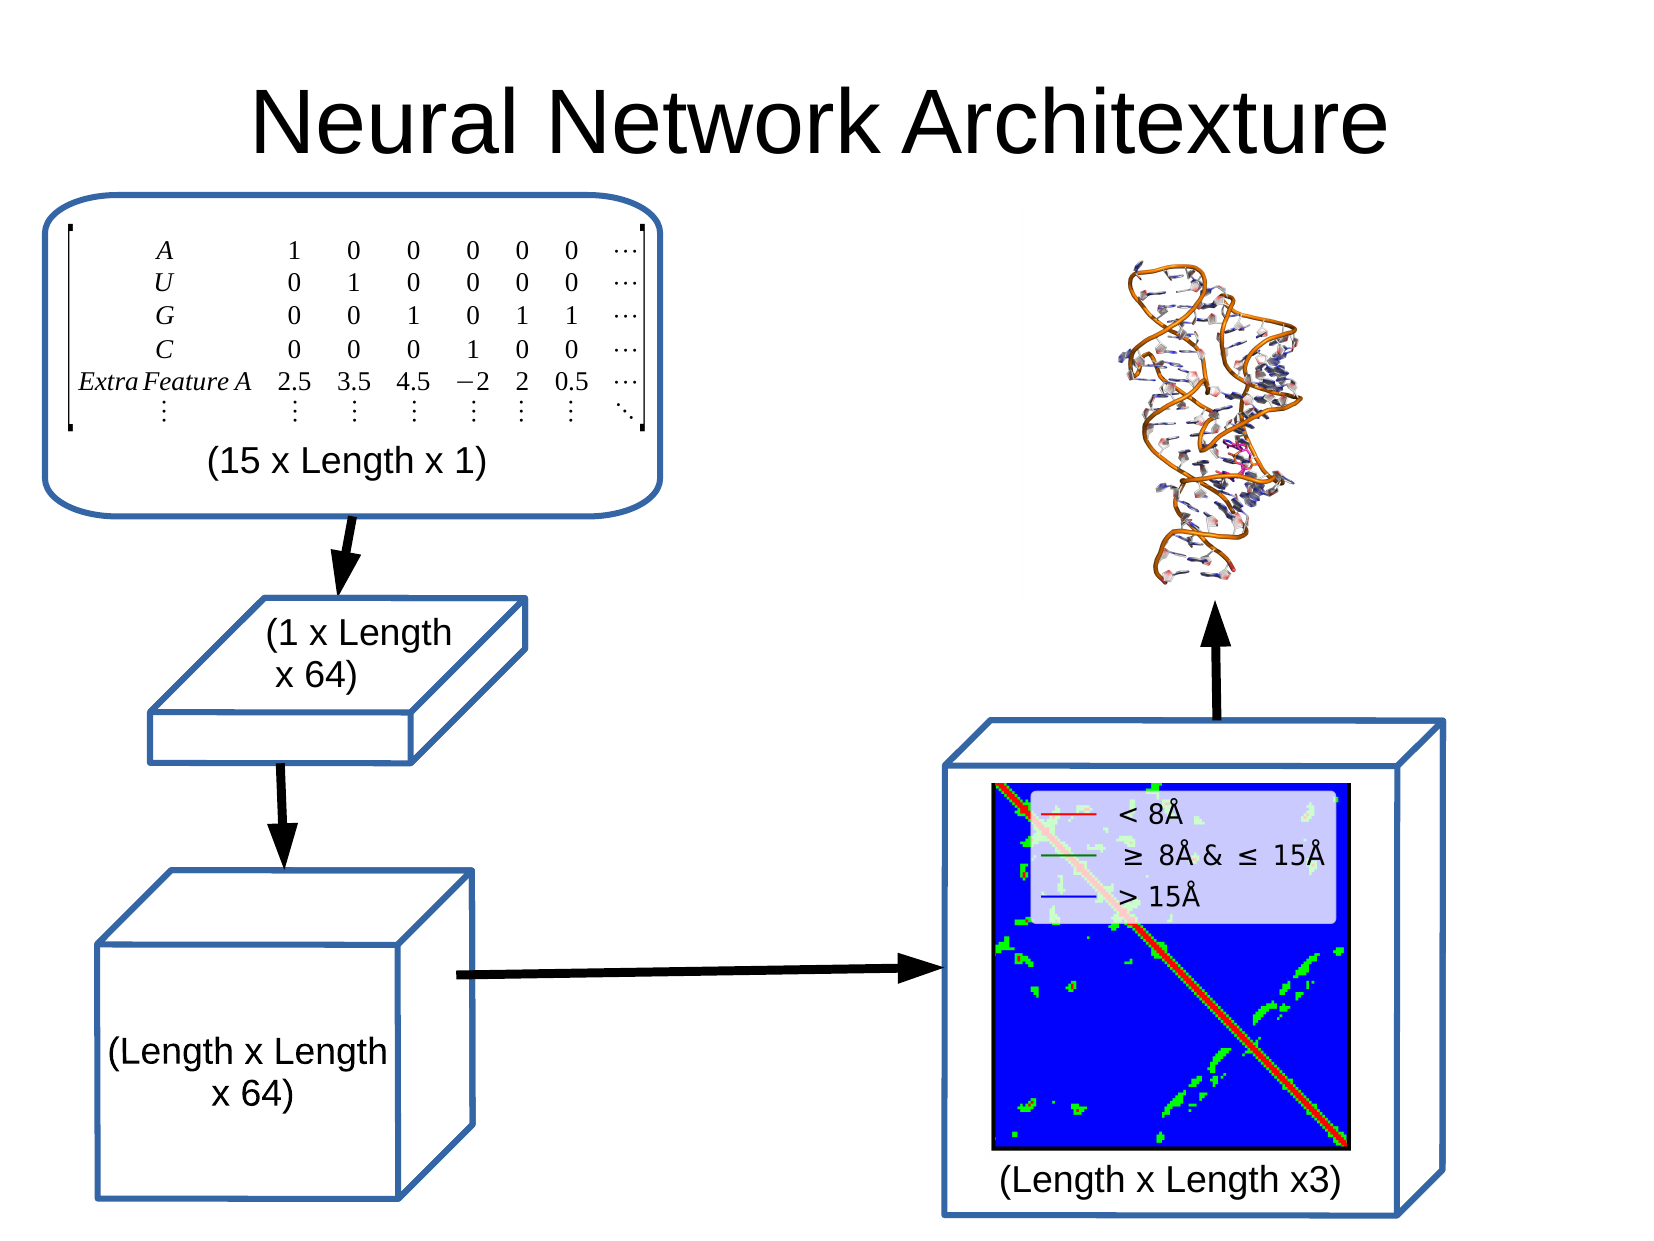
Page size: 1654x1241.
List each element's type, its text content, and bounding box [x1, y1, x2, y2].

text_box (15 x Length x 1) [45, 195, 661, 517]
title Neural Network Architexture [90, 17, 1578, 226]
text_box (1 x Length x 64) [150, 713, 410, 764]
text_box (Length x Length x 64) [97, 945, 398, 1199]
text_box (Length x Length x3) [944, 766, 1397, 1216]
picture [1020, 209, 1411, 601]
